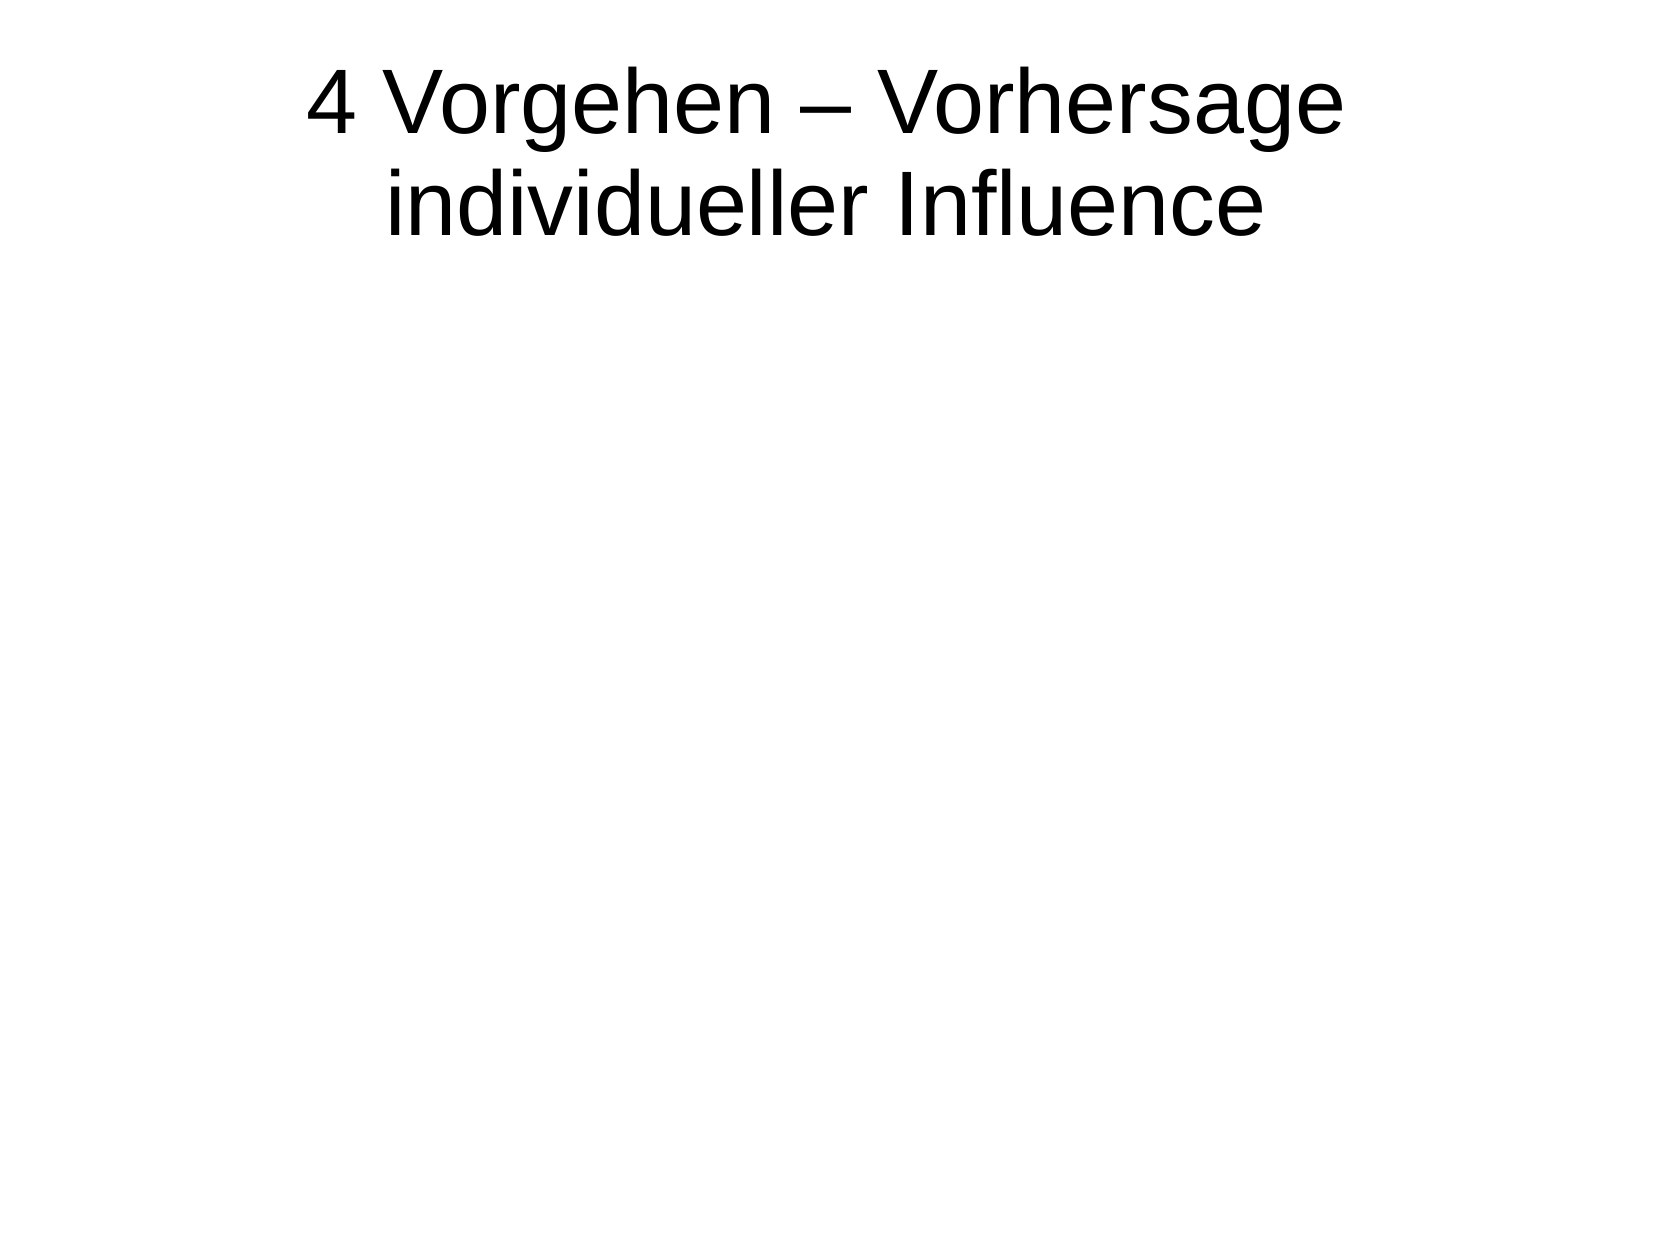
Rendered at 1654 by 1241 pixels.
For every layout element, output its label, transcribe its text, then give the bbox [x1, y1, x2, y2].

title 4 Vorgehen – Vorhersage individueller Influence [82, 49, 1571, 257]
